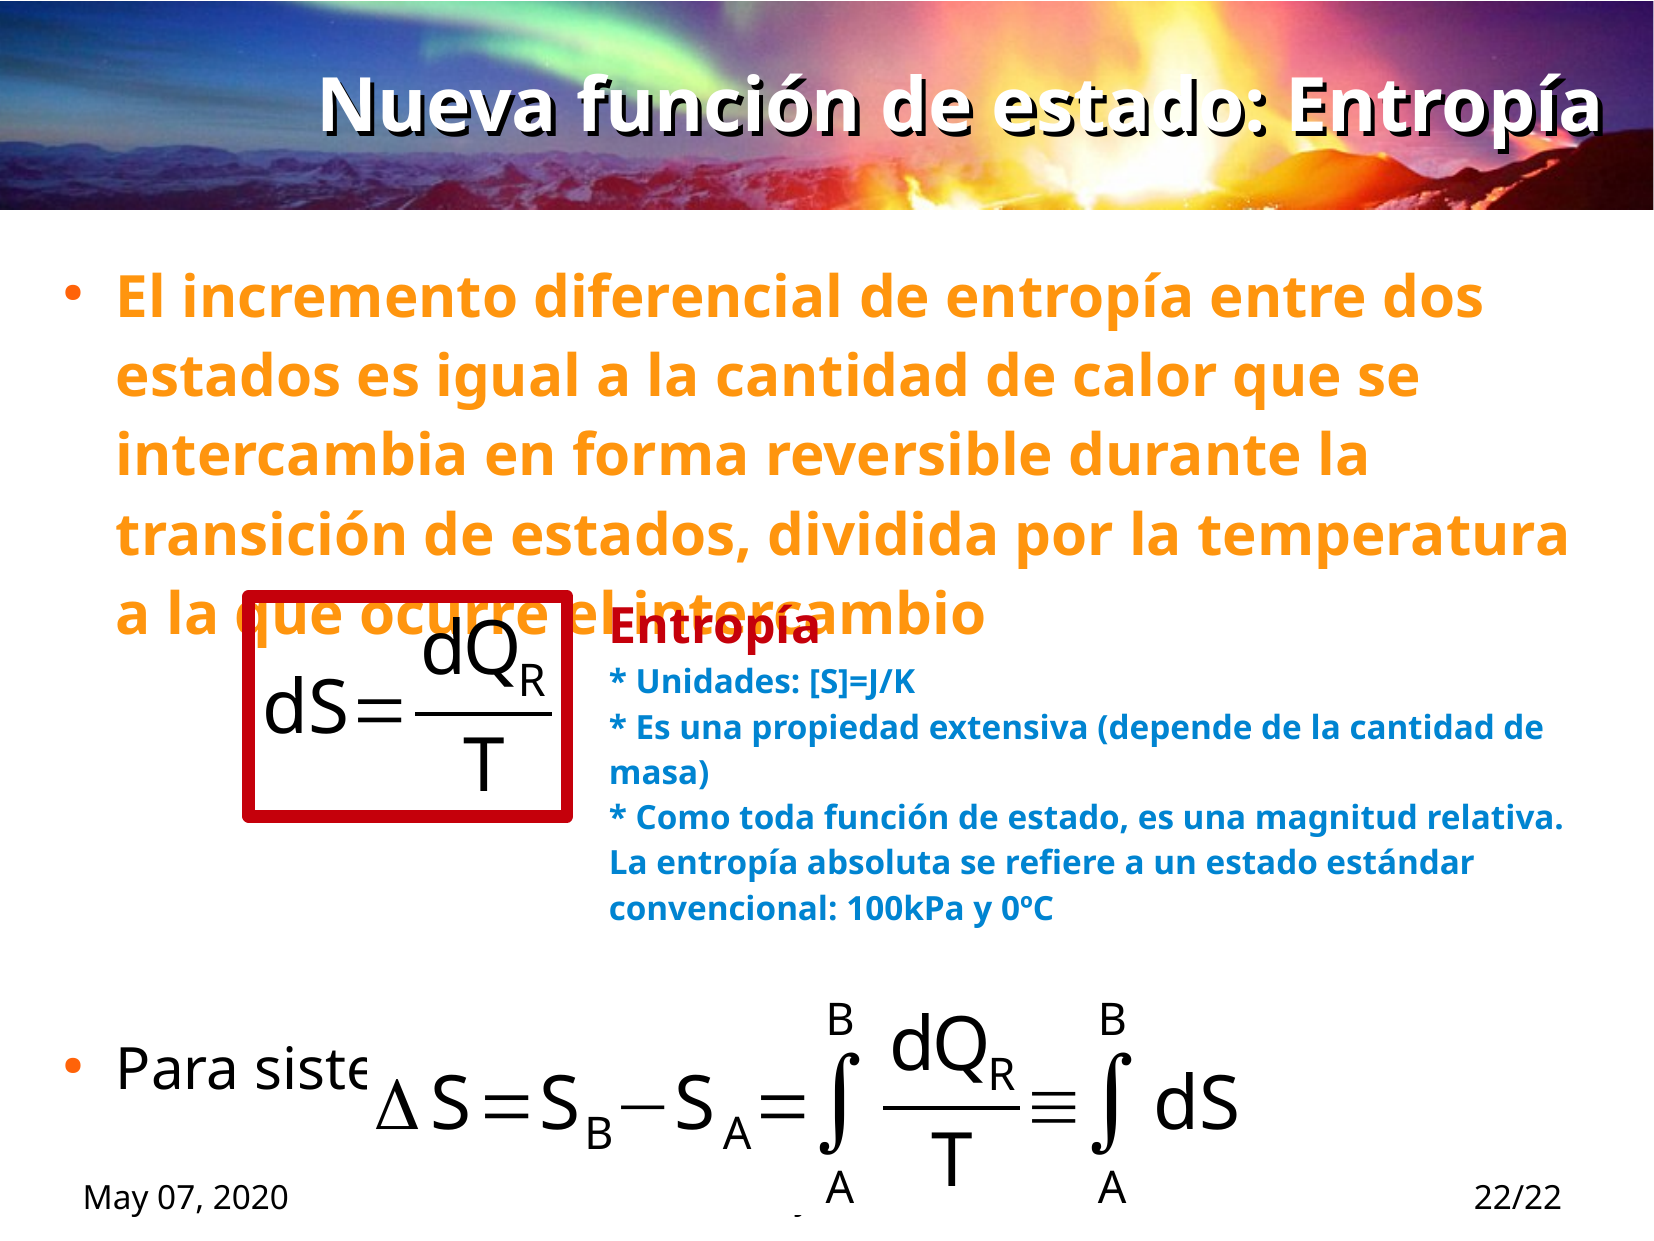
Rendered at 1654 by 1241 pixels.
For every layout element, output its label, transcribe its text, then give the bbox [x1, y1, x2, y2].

picture [0, 1, 1654, 210]
chart [366, 992, 1246, 1216]
title Nueva función de estado: Entropía [45, 15, 1606, 191]
list El incremento diferencial de entropía entre dos estados es igual a la cantidad de calor que se intercambia en forma reversible durante la transición de estados, dividida por la temperatura a la que ocurre el intercambio Para sistemas macroscópicos: [45, 255, 1606, 1156]
text_box Entropía * Unidades: [S]=J/K * Es una propiedad extensiva (depende de la cantidad de masa) * Como toda función de estado, es una magnitud relativa. La entropía absoluta se refiere a un estado estándar convencional: 100kPa y 0ºC [594, 582, 1615, 849]
chart [255, 602, 561, 811]
